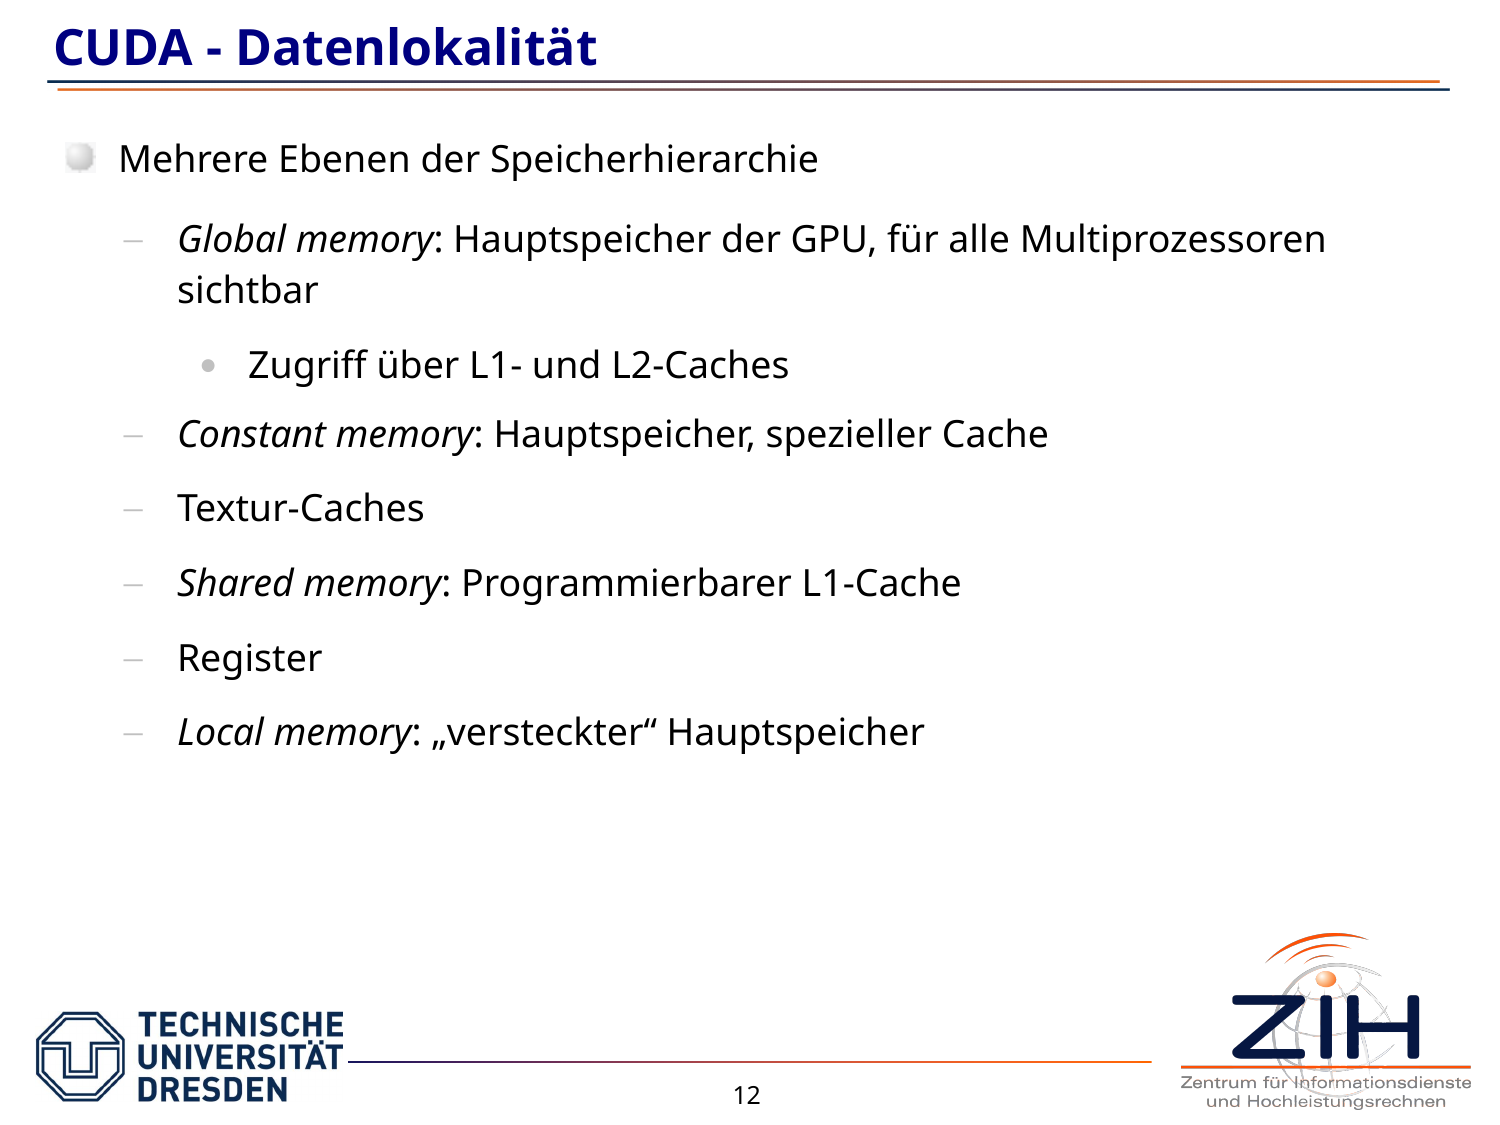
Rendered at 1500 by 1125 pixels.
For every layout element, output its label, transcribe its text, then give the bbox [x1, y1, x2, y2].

list Mehrere Ebenen der Speicherhierarchie Global memory: Hauptspeicher der GPU, für alle Multiprozessoren sichtbar Zugriff über L1- und L2-Caches Constant memory: Hauptspeicher, spezieller Cache Textur-Caches Shared memory: Programmierbarer L1-Cache Register Local memory: „versteckter“ Hauptspeicher [29, 118, 1418, 771]
picture [1181, 933, 1471, 1110]
picture [47, 80, 1450, 91]
title CUDA - Datenlokalität [53, 12, 1453, 81]
picture [35, 1011, 343, 1102]
